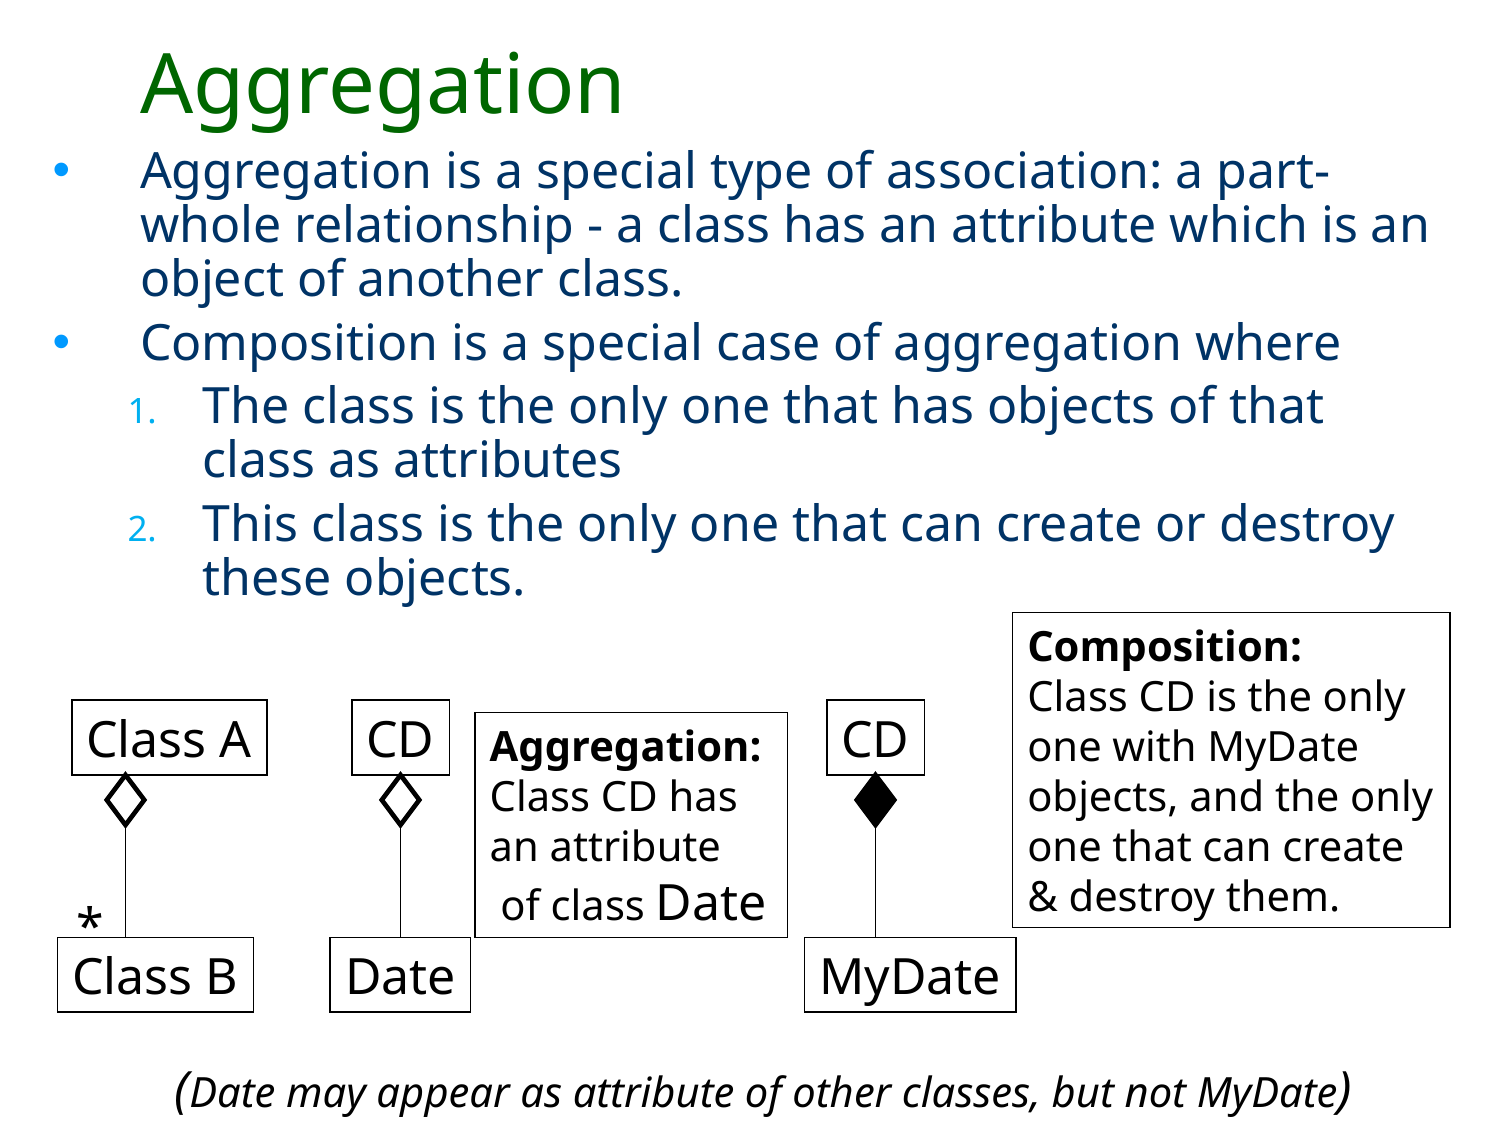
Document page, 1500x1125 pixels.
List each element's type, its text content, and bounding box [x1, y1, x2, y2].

list Aggregation is a special type of association: a part-whole relationship - a class has an attribute which is an object of another class. Composition is a special case of aggregation where The class is the only one that has objects of that class as attributes This class is the only one that can create or destroy these objects. [37, 137, 1450, 613]
text_box CD [351, 699, 450, 775]
text_box (Date may appear as attribute of other classes, but not MyDate) [160, 1049, 1368, 1125]
text_box Aggregation: Class CD has an attribute of class Date [474, 712, 788, 938]
text_box Date [330, 937, 471, 1013]
text_box Composition: Class CD is the only one with MyDate objects, and the only one that can create & destroy them. [1012, 612, 1450, 928]
text_box * [61, 887, 119, 937]
text_box Class A [71, 699, 267, 775]
text_box CD [826, 699, 925, 775]
text_box Class B [57, 937, 254, 1013]
text_box [856, 774, 895, 825]
title Aggregation [125, 37, 1400, 137]
text_box MyDate [804, 937, 1016, 1013]
